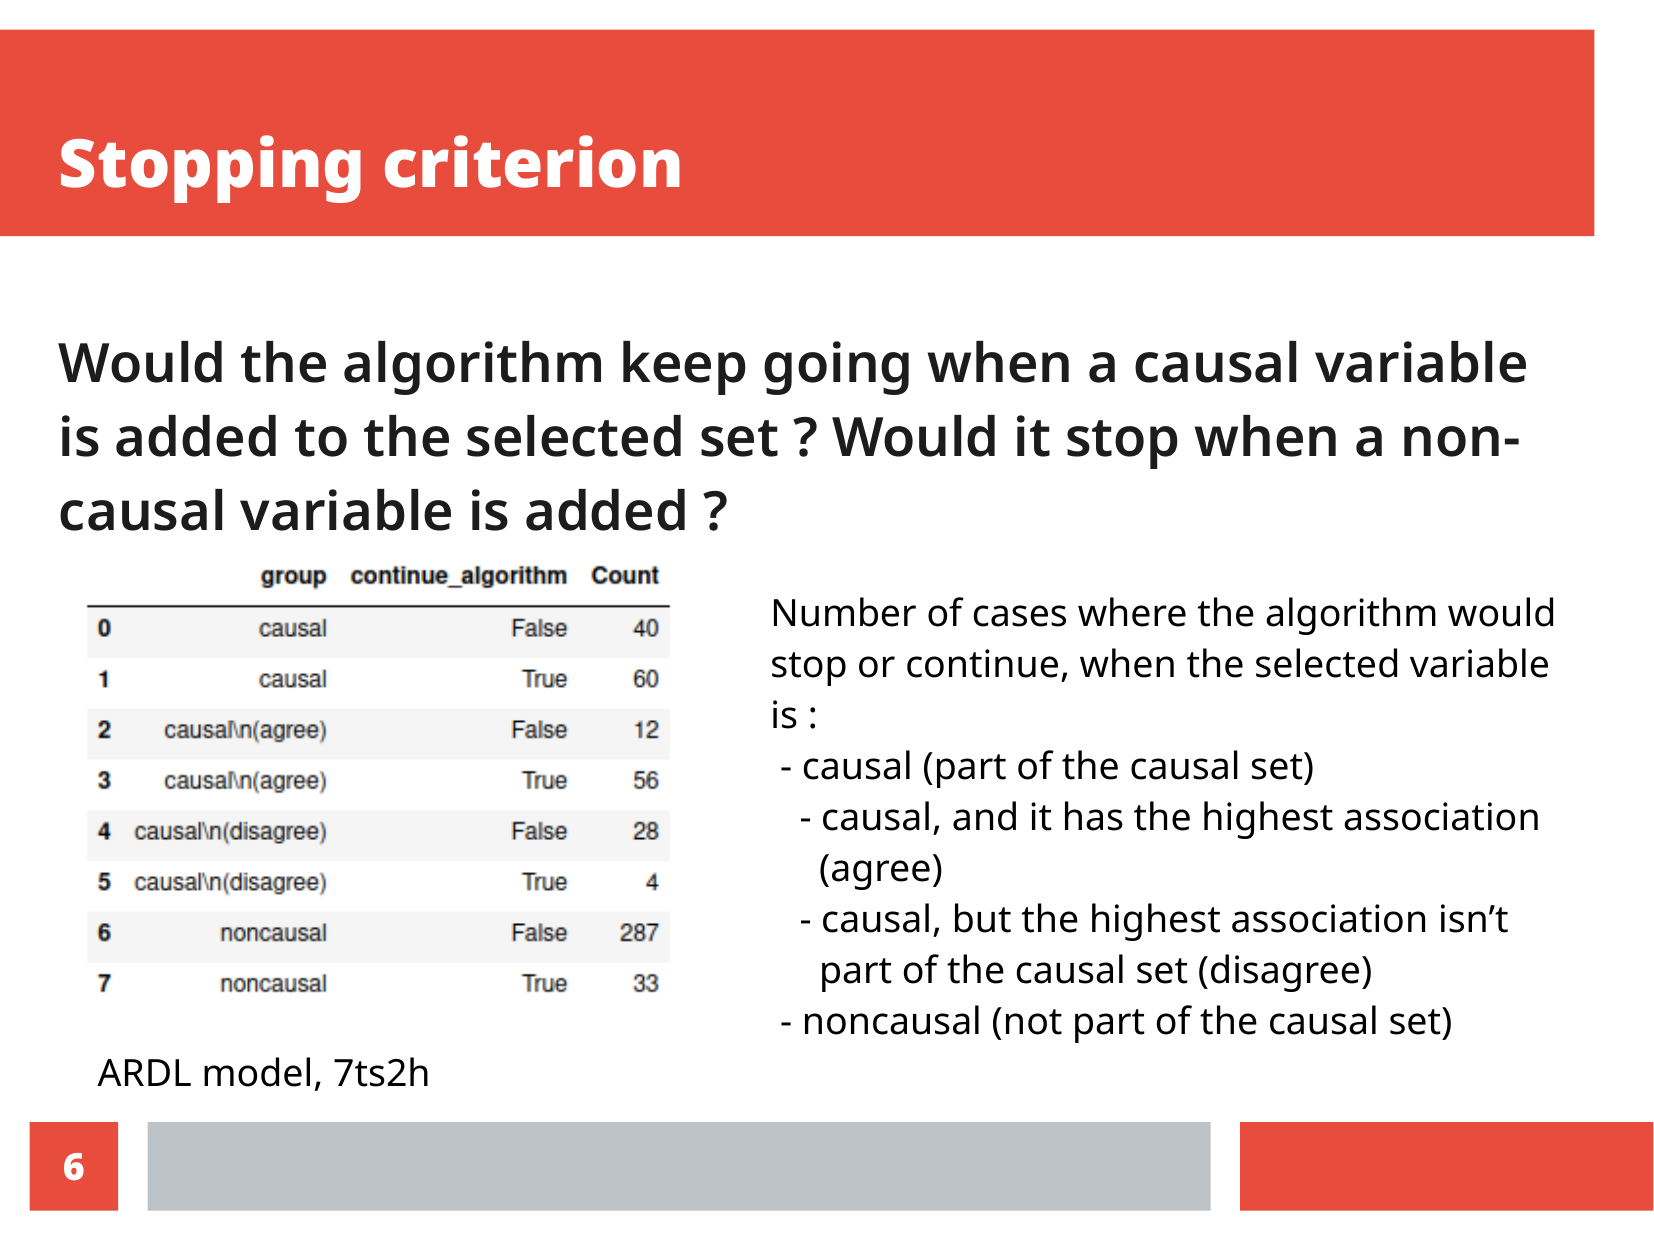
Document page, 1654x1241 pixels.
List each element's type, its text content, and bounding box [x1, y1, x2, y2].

text_box Number of cases where the algorithm would stop or continue, when the selected variable is : - causal (part of the causal set) - causal, and it has the highest association (agree) - causal, but the highest association isn’t part of the causal set (disagree) - noncausal (not part of the causal set) [755, 578, 1625, 1029]
list Would the algorithm keep going when a causal variable is added to the selected set ? Would it stop when a non-causal variable is added ? [59, 324, 1565, 1093]
picture [72, 555, 686, 1004]
text_box ARDL model, 7ts2h [82, 1039, 473, 1098]
title Stopping criterion [59, 59, 1595, 207]
